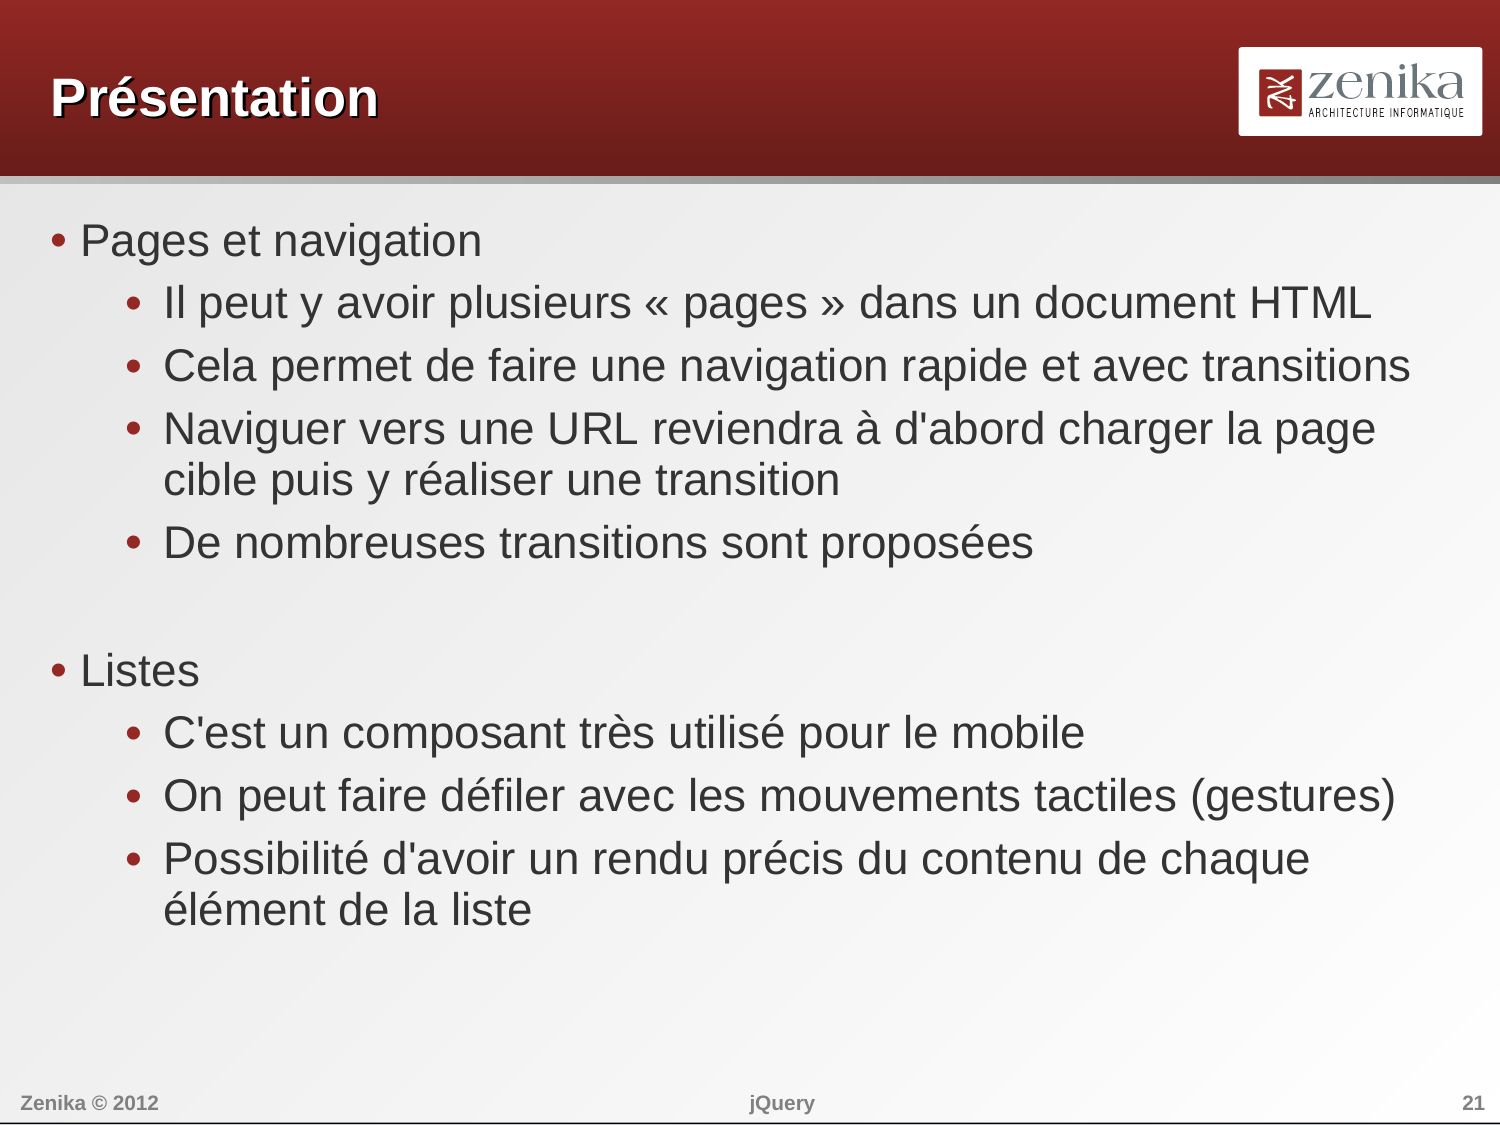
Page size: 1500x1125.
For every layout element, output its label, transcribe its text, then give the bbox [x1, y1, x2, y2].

list Pages et navigation Il peut y avoir plusieurs « pages » dans un document HTML Cela permet de faire une navigation rapide et avec transitions Naviguer vers une URL reviendra à d'abord charger la page cible puis y réaliser une transition De nombreuses transitions sont proposées Listes C'est un composant très utilisé pour le mobile On peut faire défiler avec les mouvements tactiles (gestures) Possibilité d'avoir un rendu précis du contenu de chaque élément de la liste [50, 214, 1435, 936]
title Présentation [50, 3, 1206, 192]
picture [1257, 58, 1464, 125]
